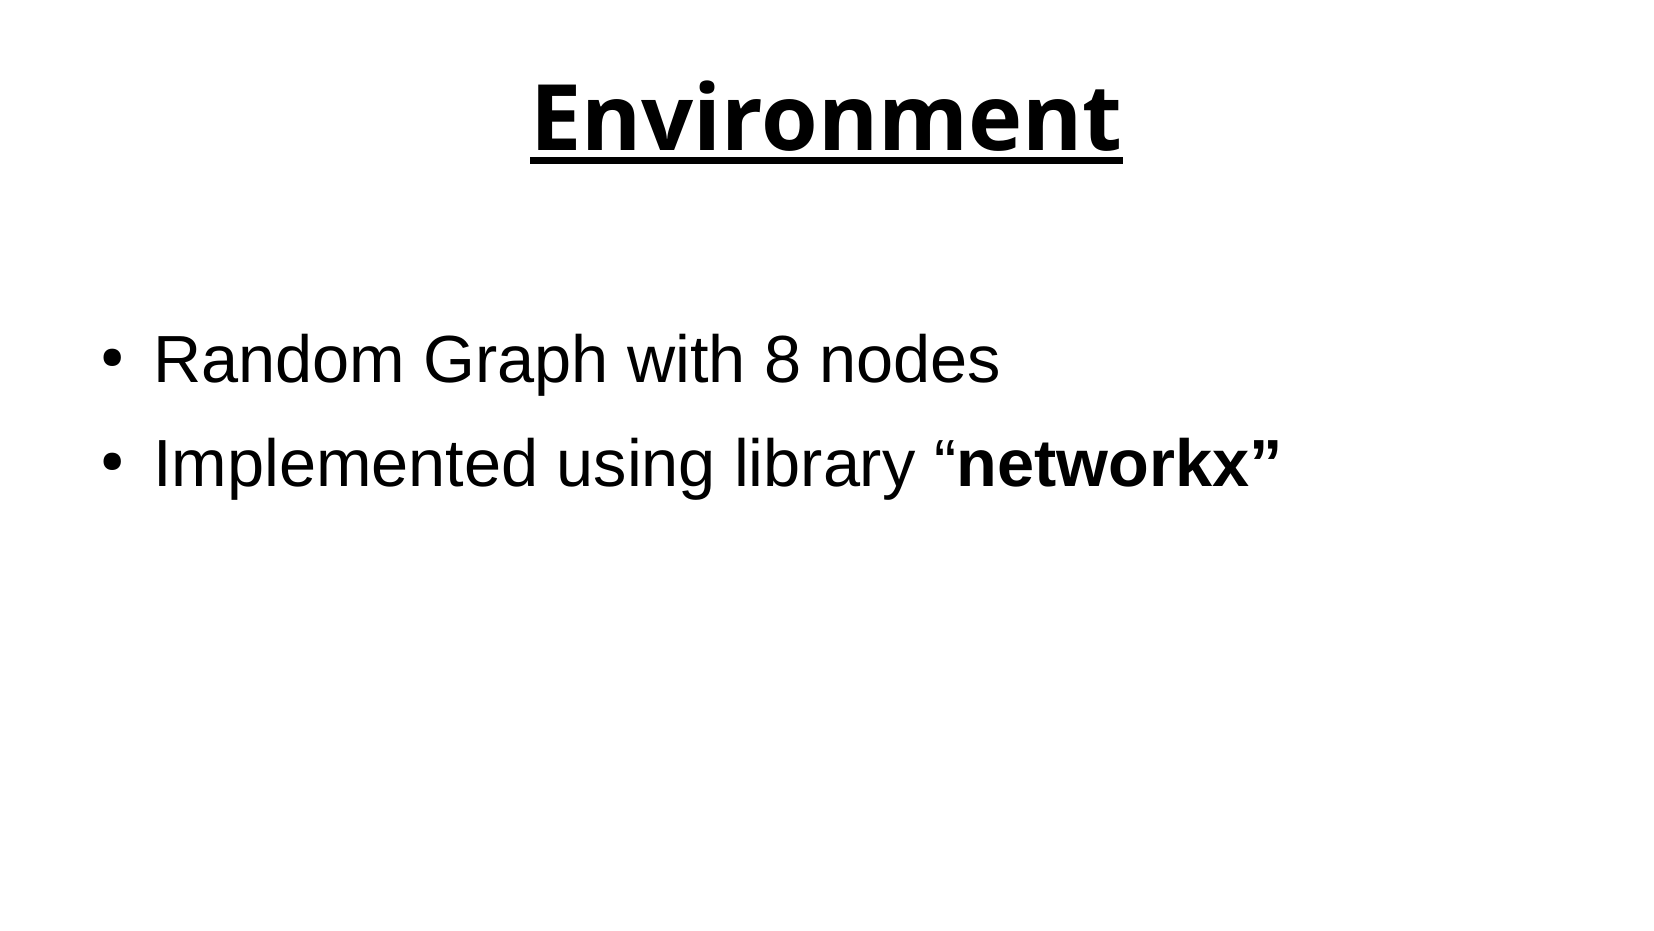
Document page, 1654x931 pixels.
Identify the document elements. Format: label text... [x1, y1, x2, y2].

title Environment [82, 37, 1571, 193]
list Random Graph with 8 nodes Implemented using library “networkx” [82, 217, 1571, 758]
